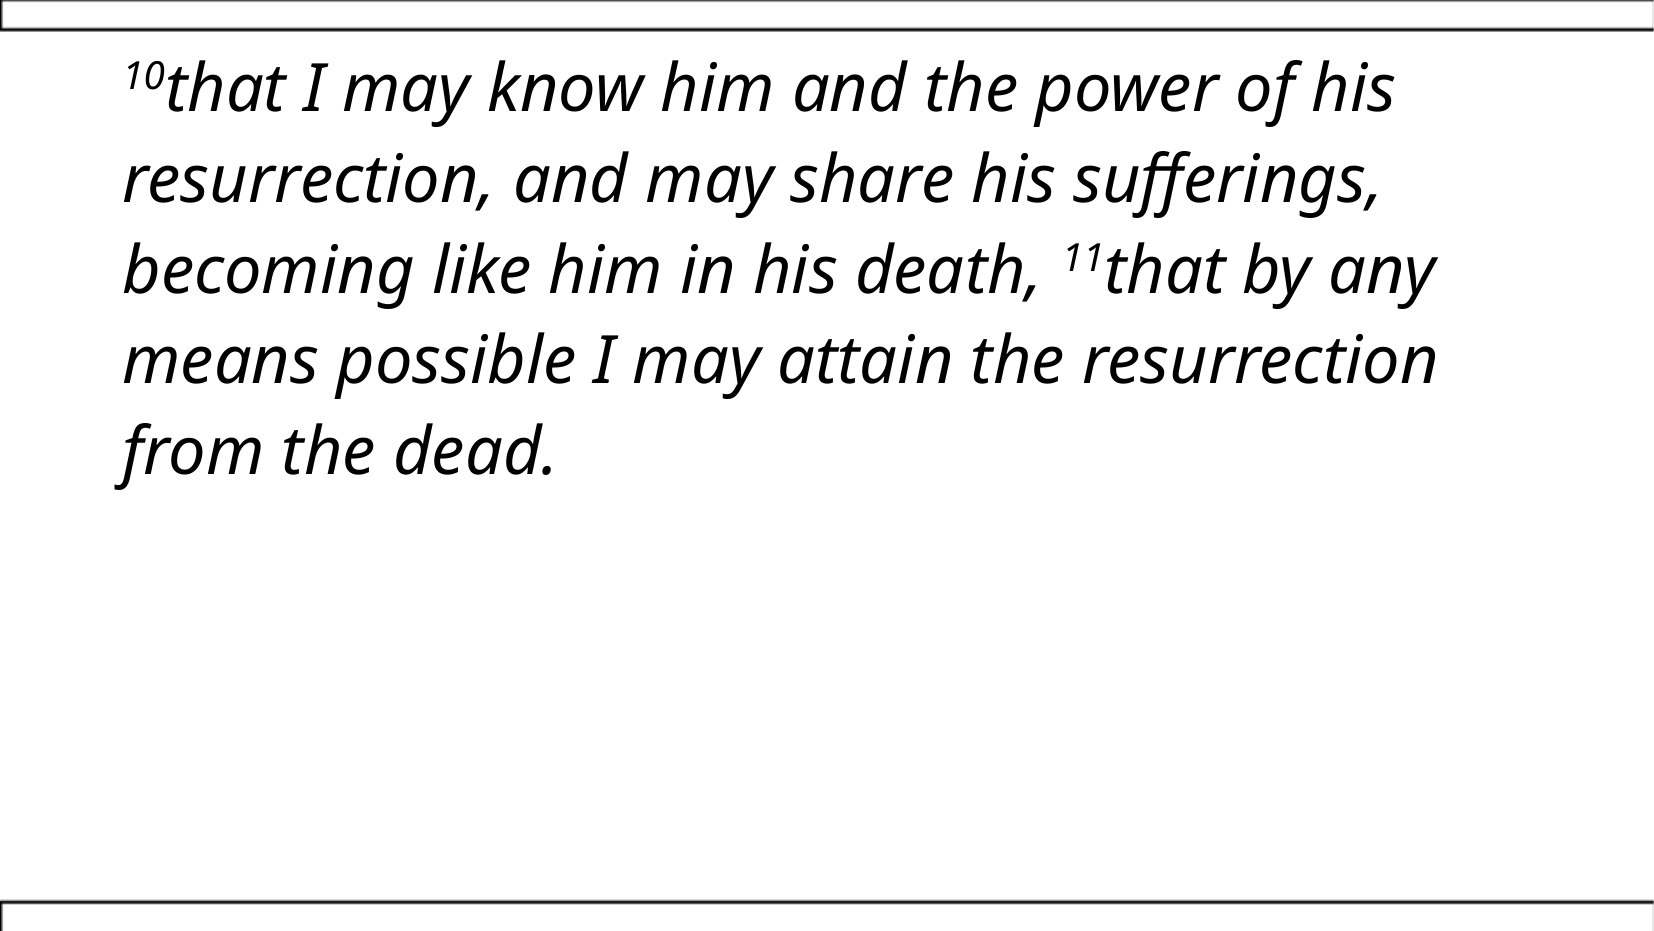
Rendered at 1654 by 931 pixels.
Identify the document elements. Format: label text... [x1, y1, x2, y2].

text_box 10that I may know him and the power of his resurrection, and may share his sufferings, becoming like him in his death, 11that by any means possible I may attain the resurrection from the dead. [107, 32, 1563, 492]
picture [0, 0, 1654, 931]
